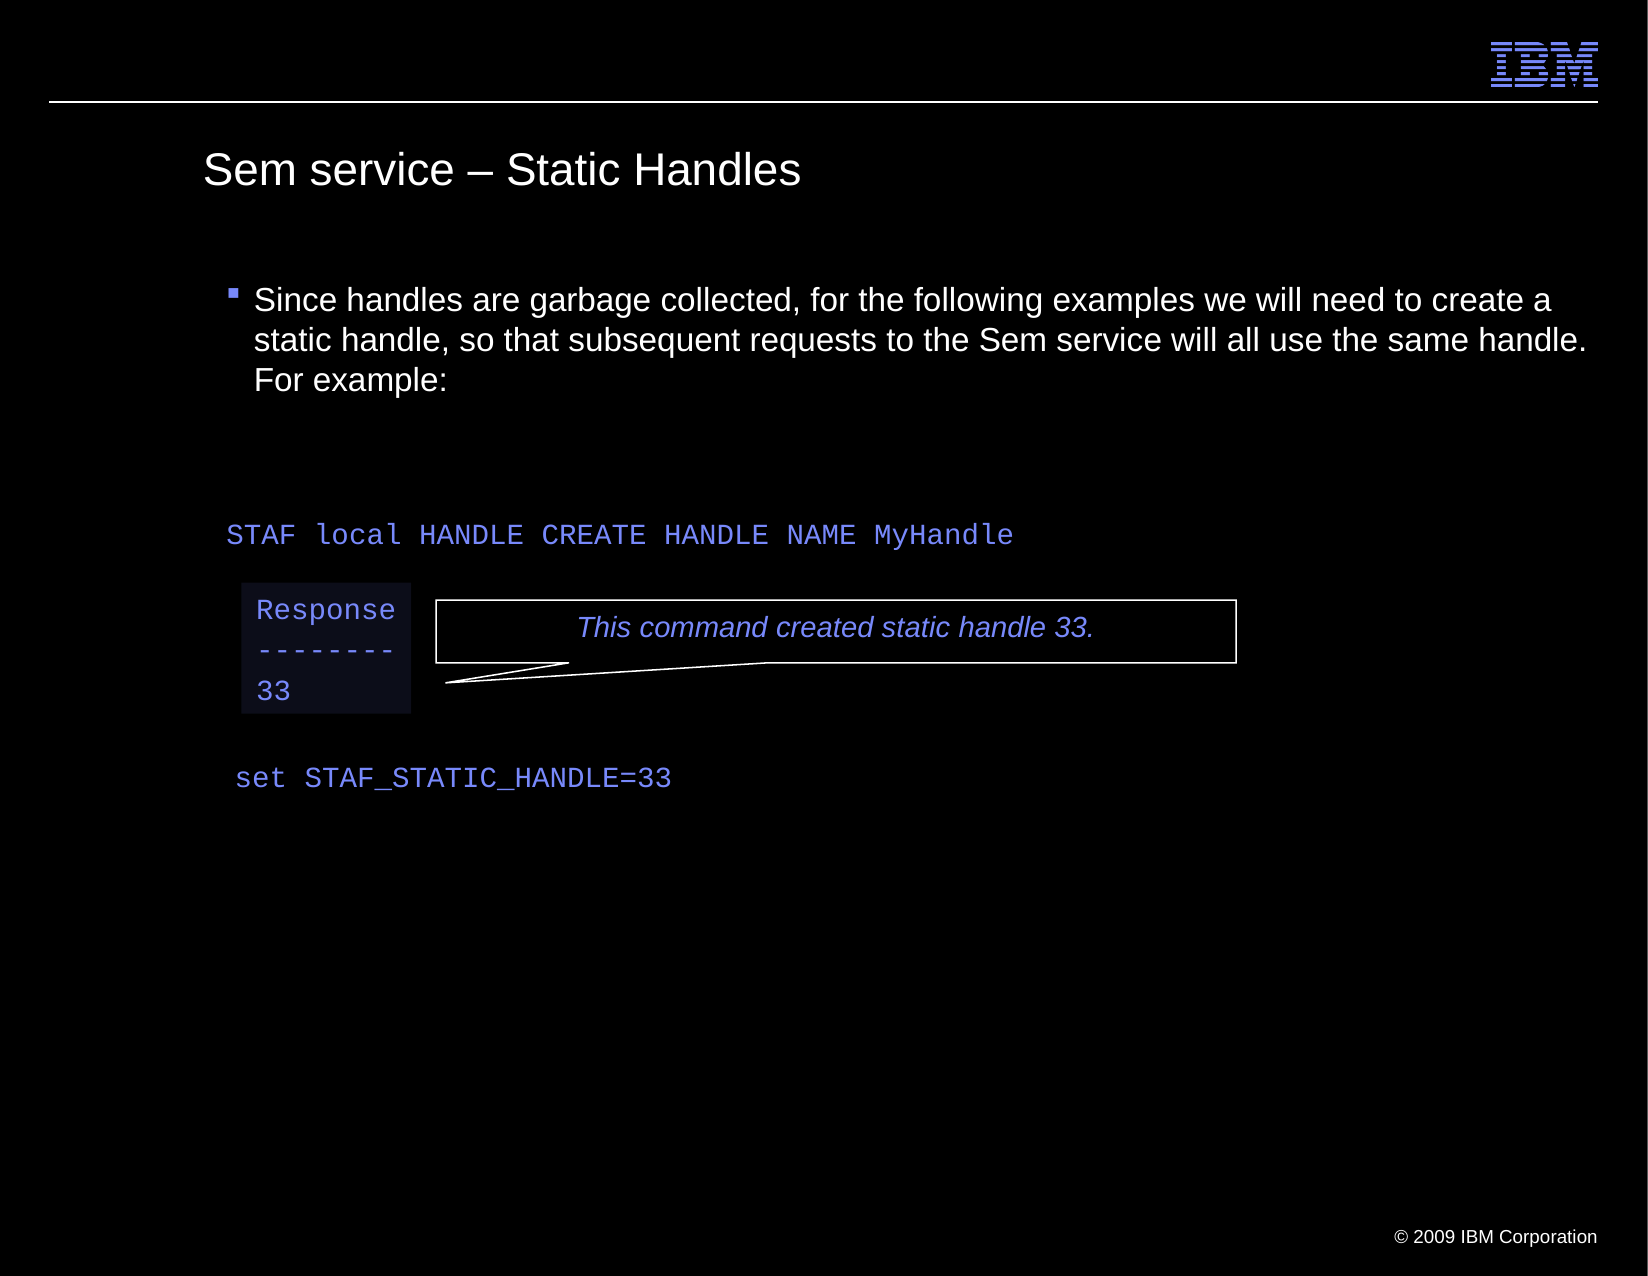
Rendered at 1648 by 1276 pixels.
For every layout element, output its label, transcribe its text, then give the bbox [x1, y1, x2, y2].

text_box Response -------- 33 [241, 582, 412, 714]
text_box STAF local HANDLE CREATE HANDLE NAME MyHandle [226, 515, 1648, 551]
text_box Since handles are garbage collected, for the following examples we will need to create a static handle, so that subsequent requests to the Sem service will all use the same handle. For example: [211, 270, 1624, 406]
picture [1491, 42, 1598, 87]
text_box set STAF_STATIC_HANDLE=33 [219, 750, 687, 801]
title Sem service – Static Handles [186, 137, 1648, 231]
text_box This command created static handle 33. [436, 600, 1237, 683]
